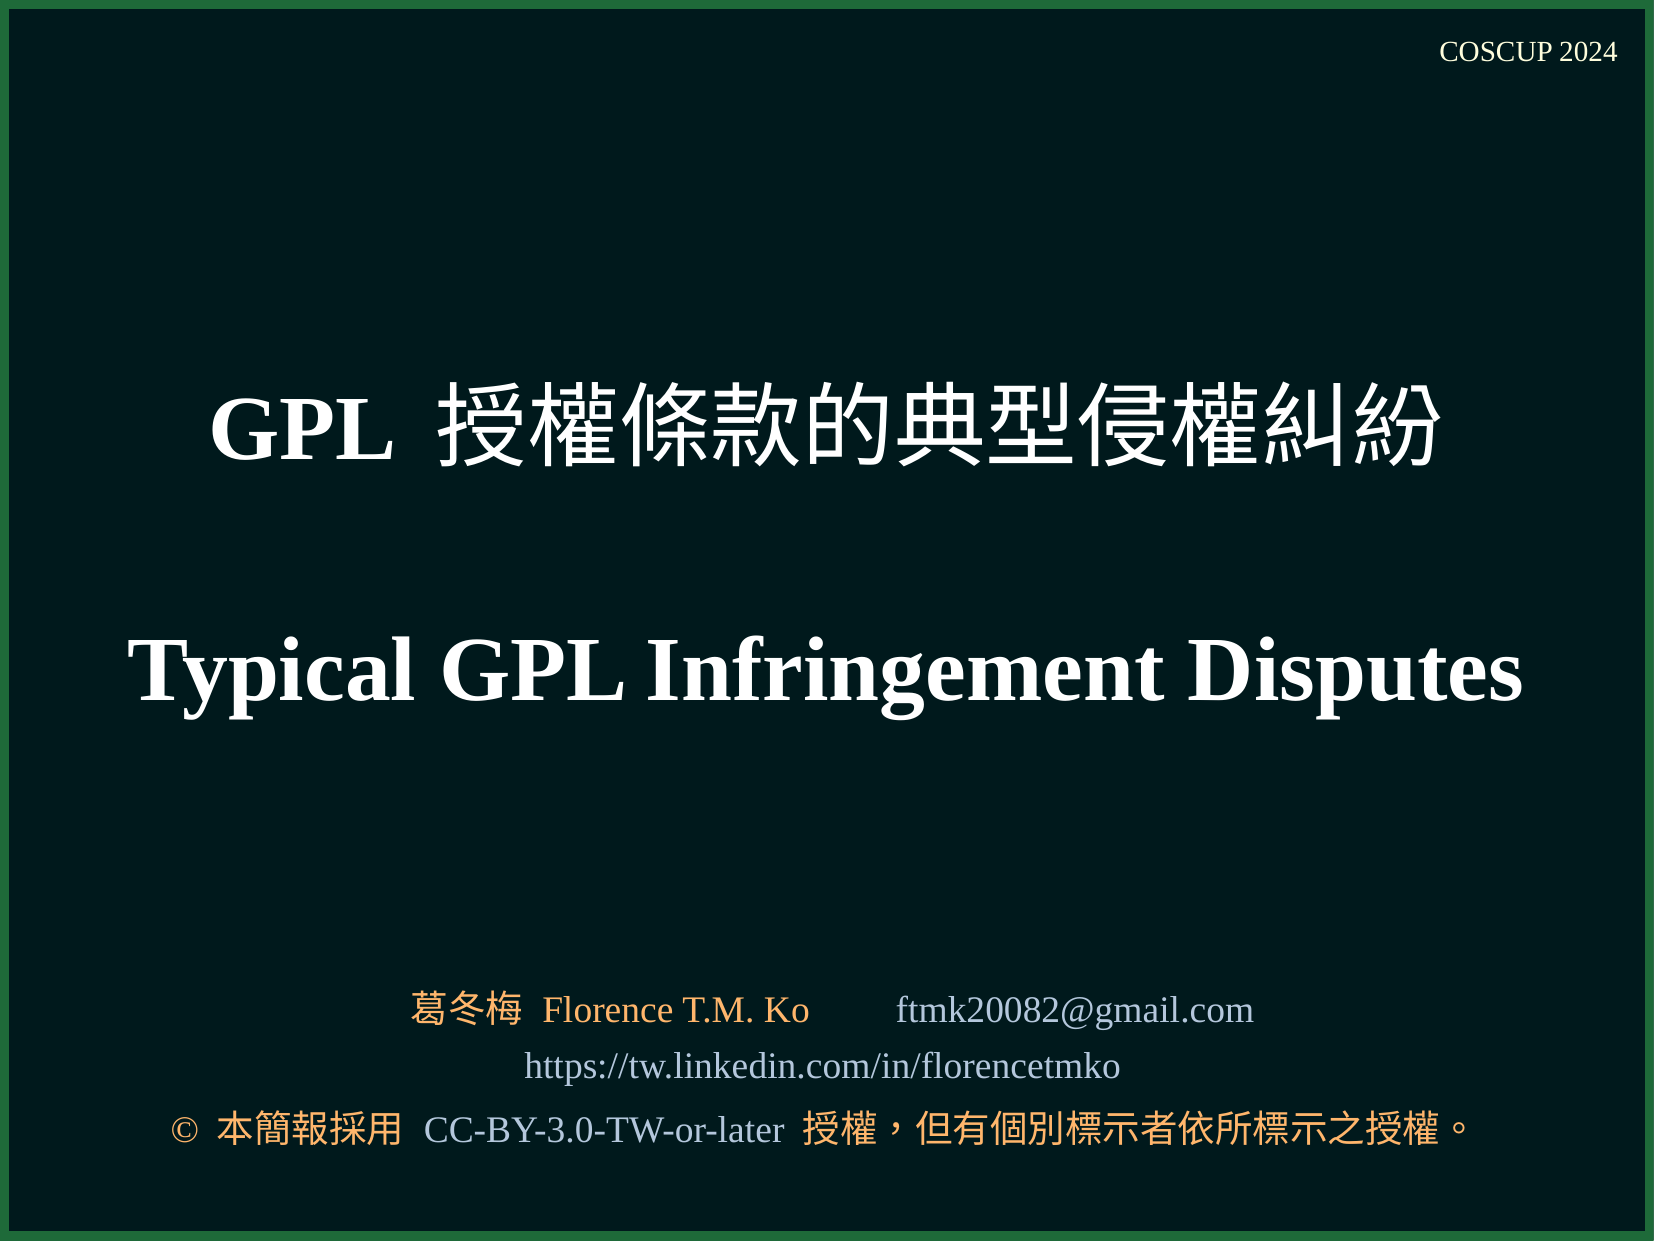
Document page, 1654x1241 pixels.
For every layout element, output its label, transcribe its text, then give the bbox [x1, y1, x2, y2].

text_box 葛冬梅 Florence T.M. Ko ftmk20082@gmail.com https://tw.linkedin.com/in/florencetmko © 本簡報採用 CC-BY-3.0-TW-or-later 授權，但有個別標示者依所標示之授權。 [47, 979, 1619, 1153]
title GPL 授權條款的典型侵權糾紛 Typical GPL Infringement Disputes [82, 276, 1571, 798]
